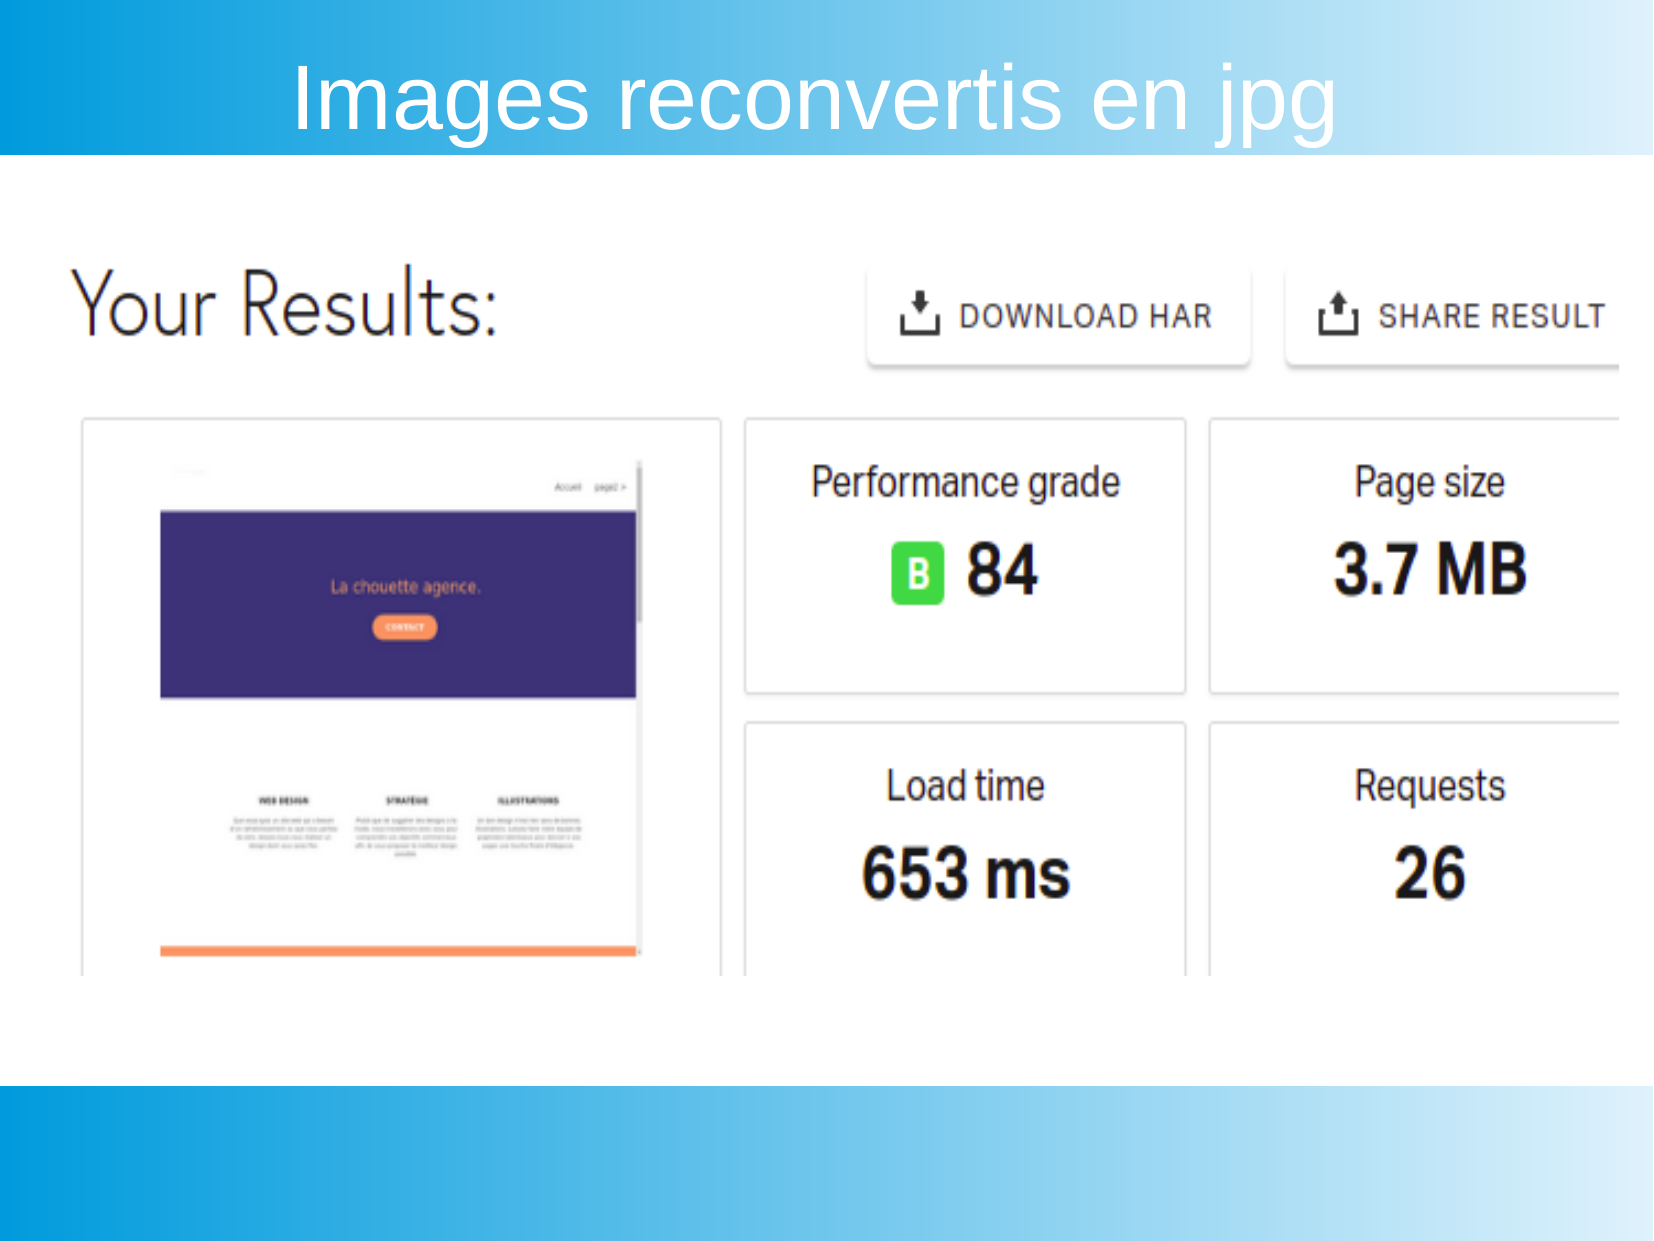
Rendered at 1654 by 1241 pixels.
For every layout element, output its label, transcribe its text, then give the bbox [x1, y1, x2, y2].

picture [0, 255, 1620, 976]
title Images reconvertis en jpg [71, 45, 1561, 151]
